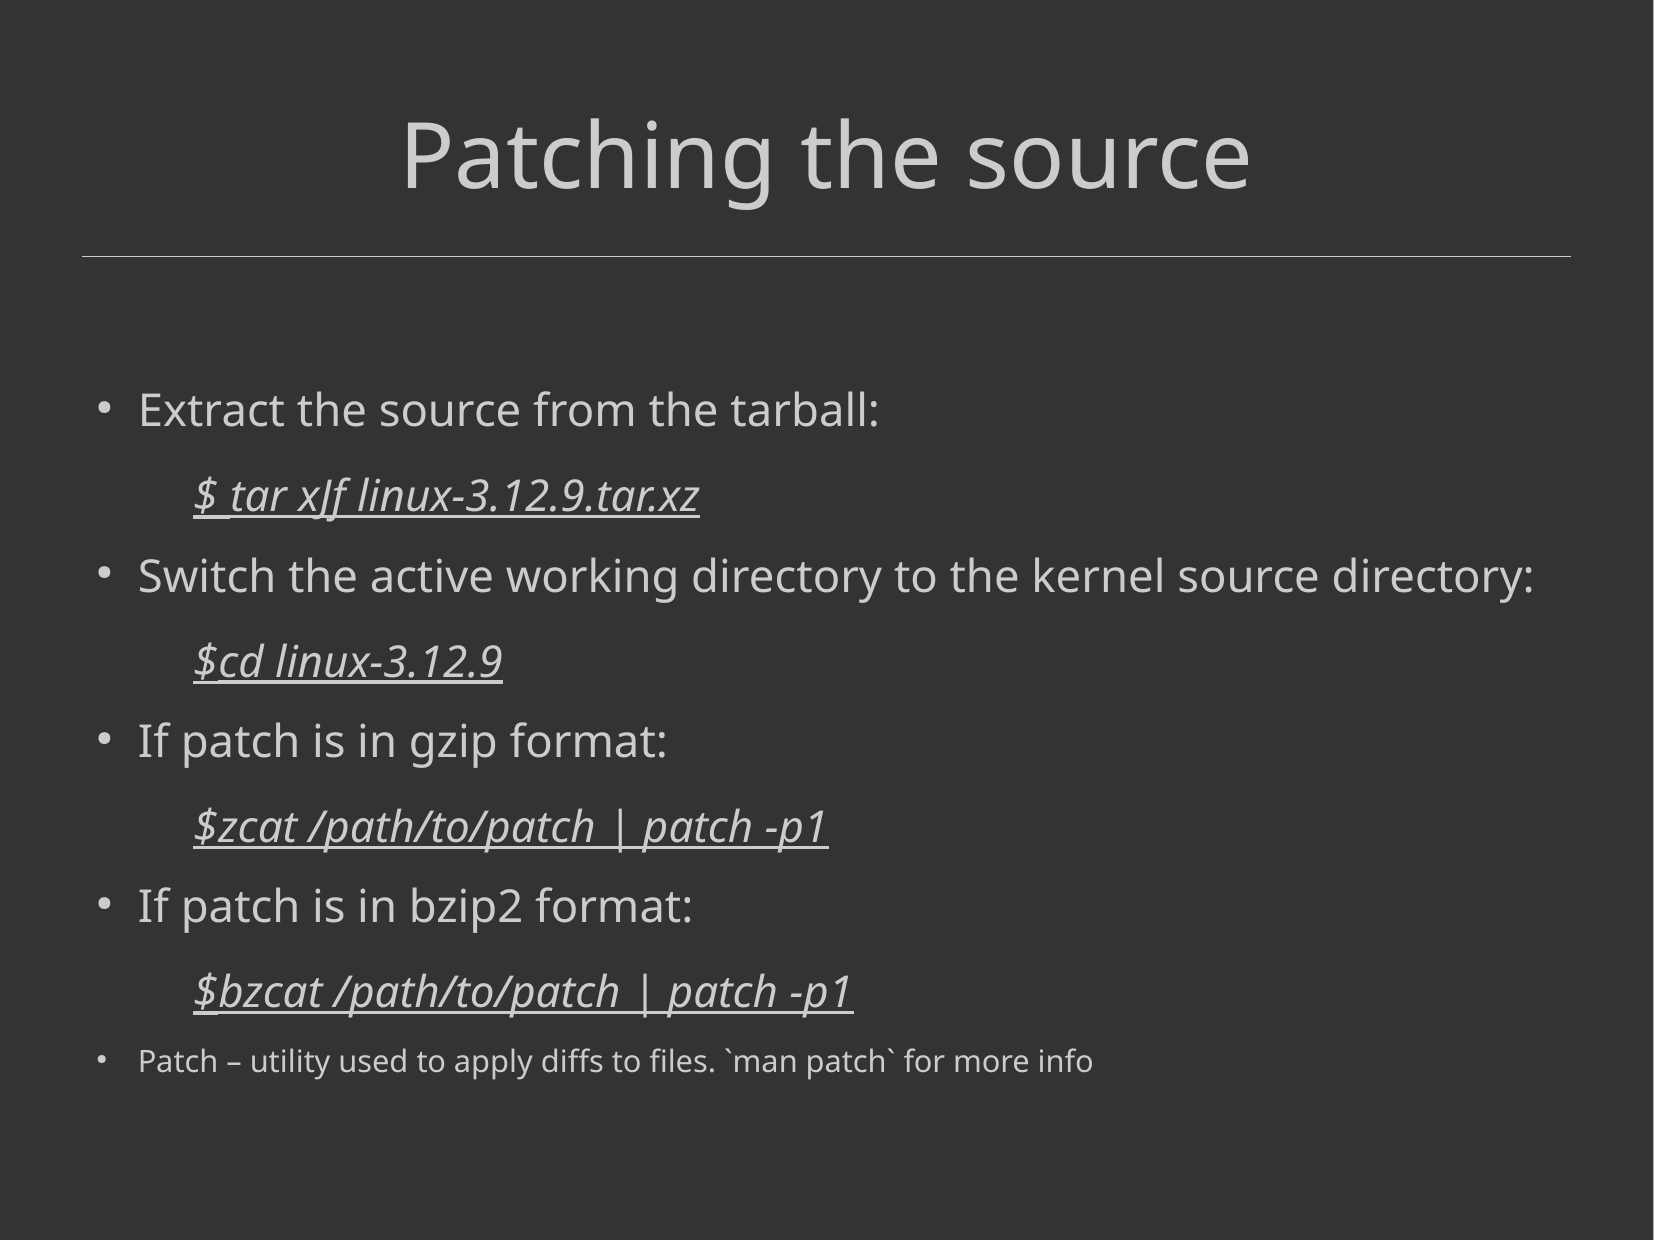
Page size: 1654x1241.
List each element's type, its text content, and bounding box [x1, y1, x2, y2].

list Extract the source from the tarball: $ tar xJf linux-3.12.9.tar.xz Switch the active working directory to the kernel source directory: $cd linux-3.12.9 If patch is in gzip format: $zcat /path/to/patch | patch -p1 If patch is in bzip2 format: $bzcat /path/to/patch | patch -p1 Patch – utility used to apply diffs to files. `man patch` for more info [82, 377, 1571, 1098]
title Patching the source [82, 49, 1571, 257]
